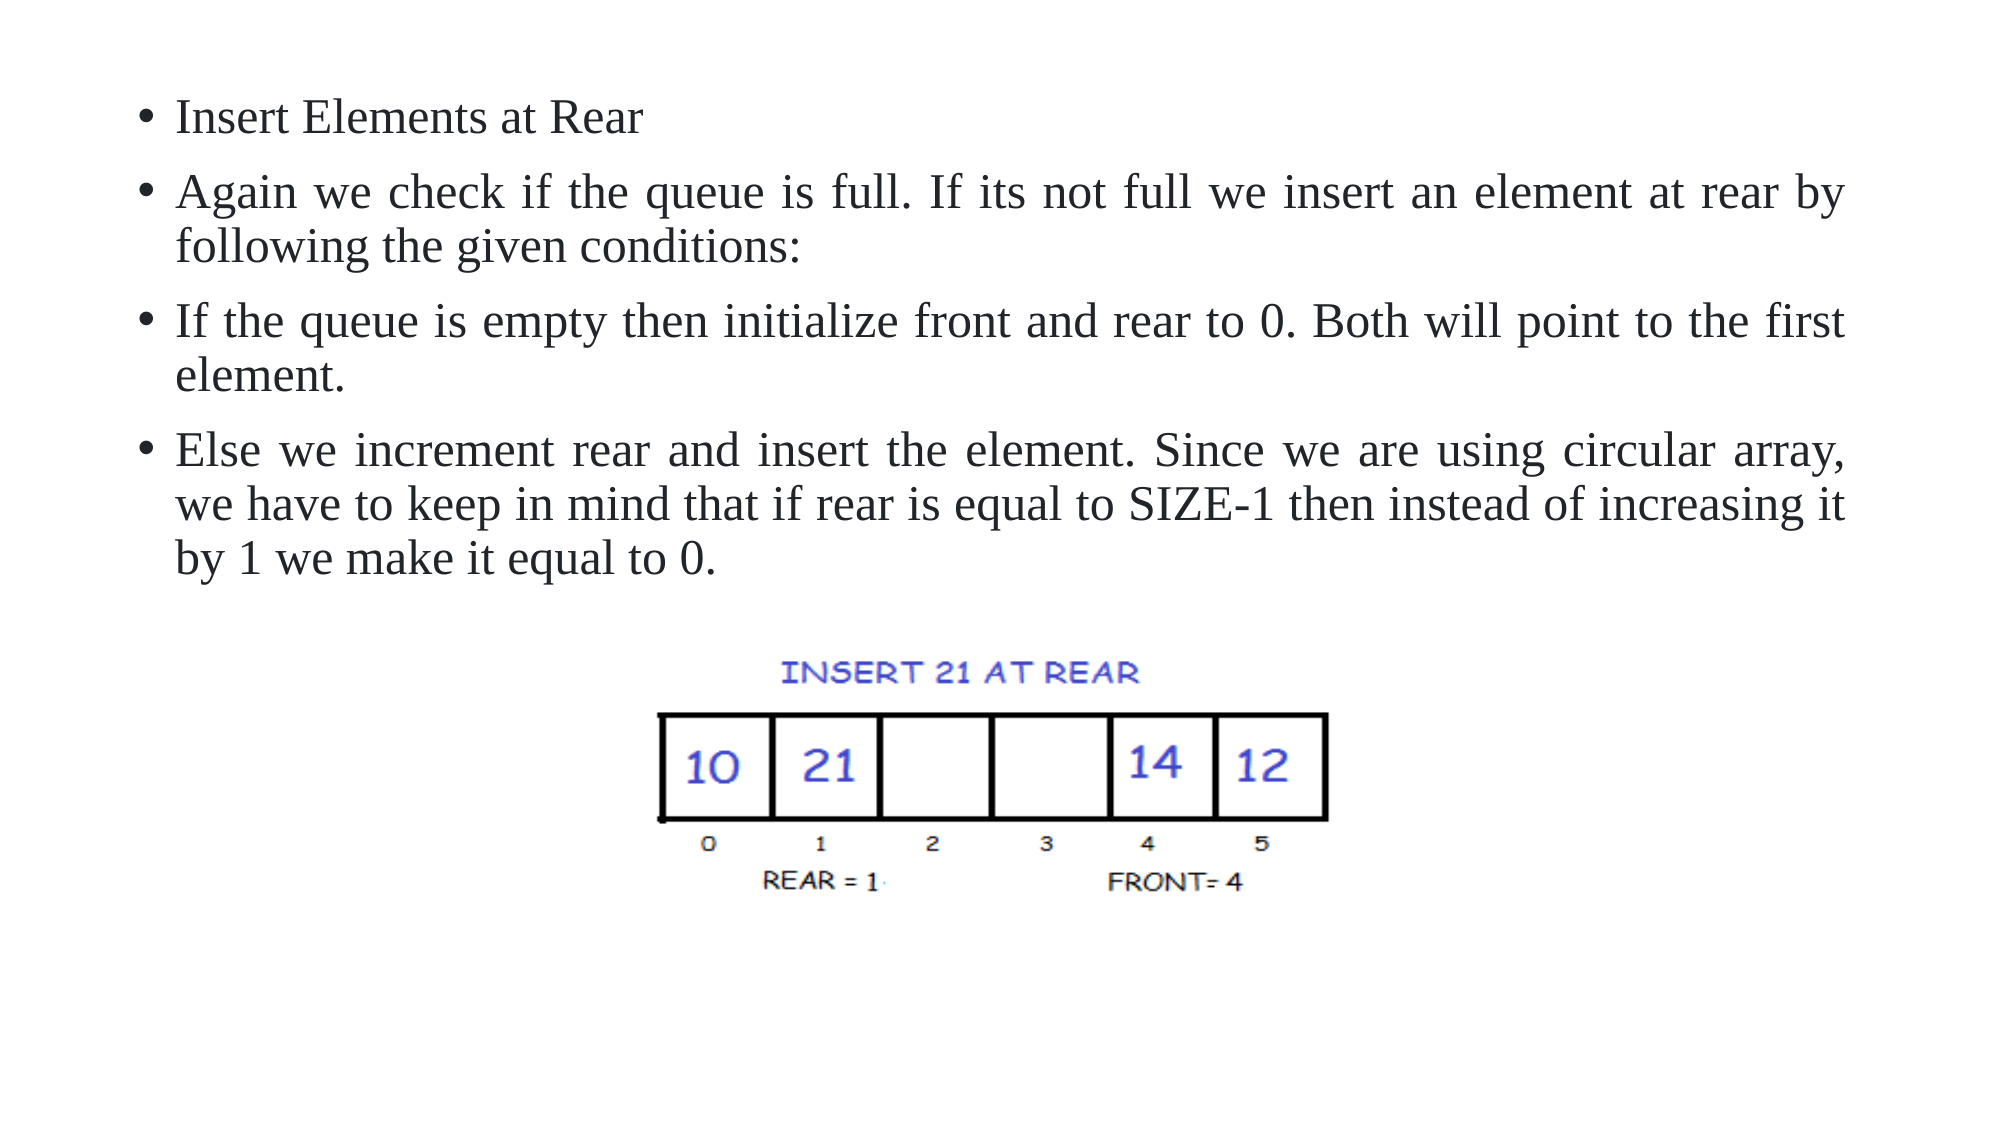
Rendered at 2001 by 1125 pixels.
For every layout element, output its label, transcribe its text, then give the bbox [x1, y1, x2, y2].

picture [603, 629, 1406, 926]
list Insert Elements at Rear Again we check if the queue is full. If its not full we insert an element at rear by following the given conditions: If the queue is empty then initialize front and rear to 0. Both will point to the first element. Else we increment rear and insert the element. Since we are using circular array, we have to keep in mind that if rear is equal to SIZE-1 then instead of increasing it by 1 we make it equal to 0. [122, 83, 1863, 1027]
